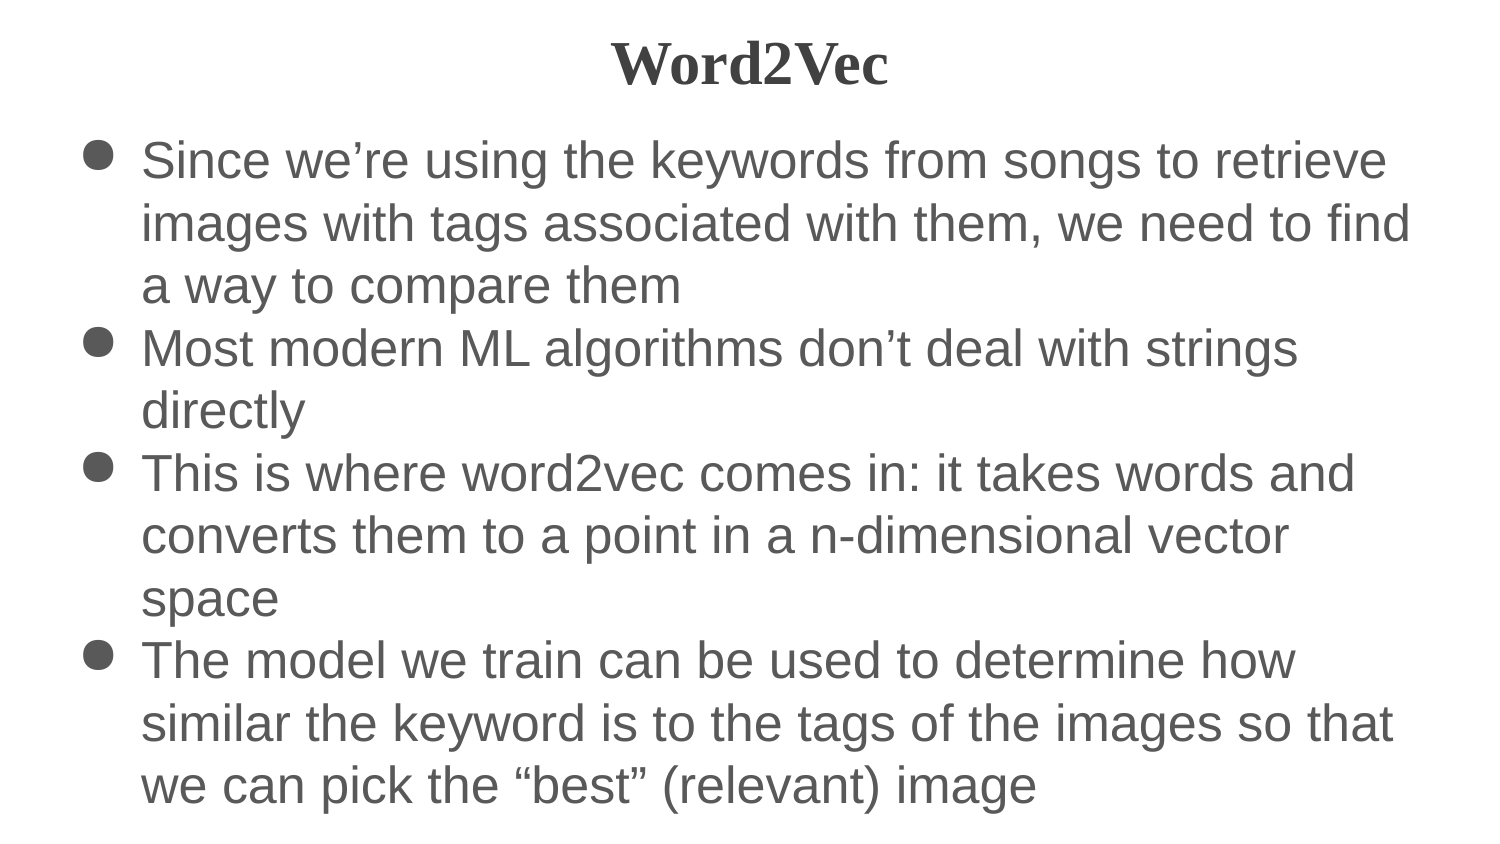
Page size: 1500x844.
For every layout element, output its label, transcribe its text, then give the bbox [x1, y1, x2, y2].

title Word2Vec [51, 24, 1449, 111]
subtitle Since we’re using the keywords from songs to retrieve images with tags associated with them, we need to find a way to compare them Most modern ML algorithms don’t deal with strings directly This is where word2vec comes in: it takes words and converts them to a point in a n-dimensional vector space The model we train can be used to determine how similar the keyword is to the tags of the images so that we can pick the “best” (relevant) image [51, 111, 1449, 806]
